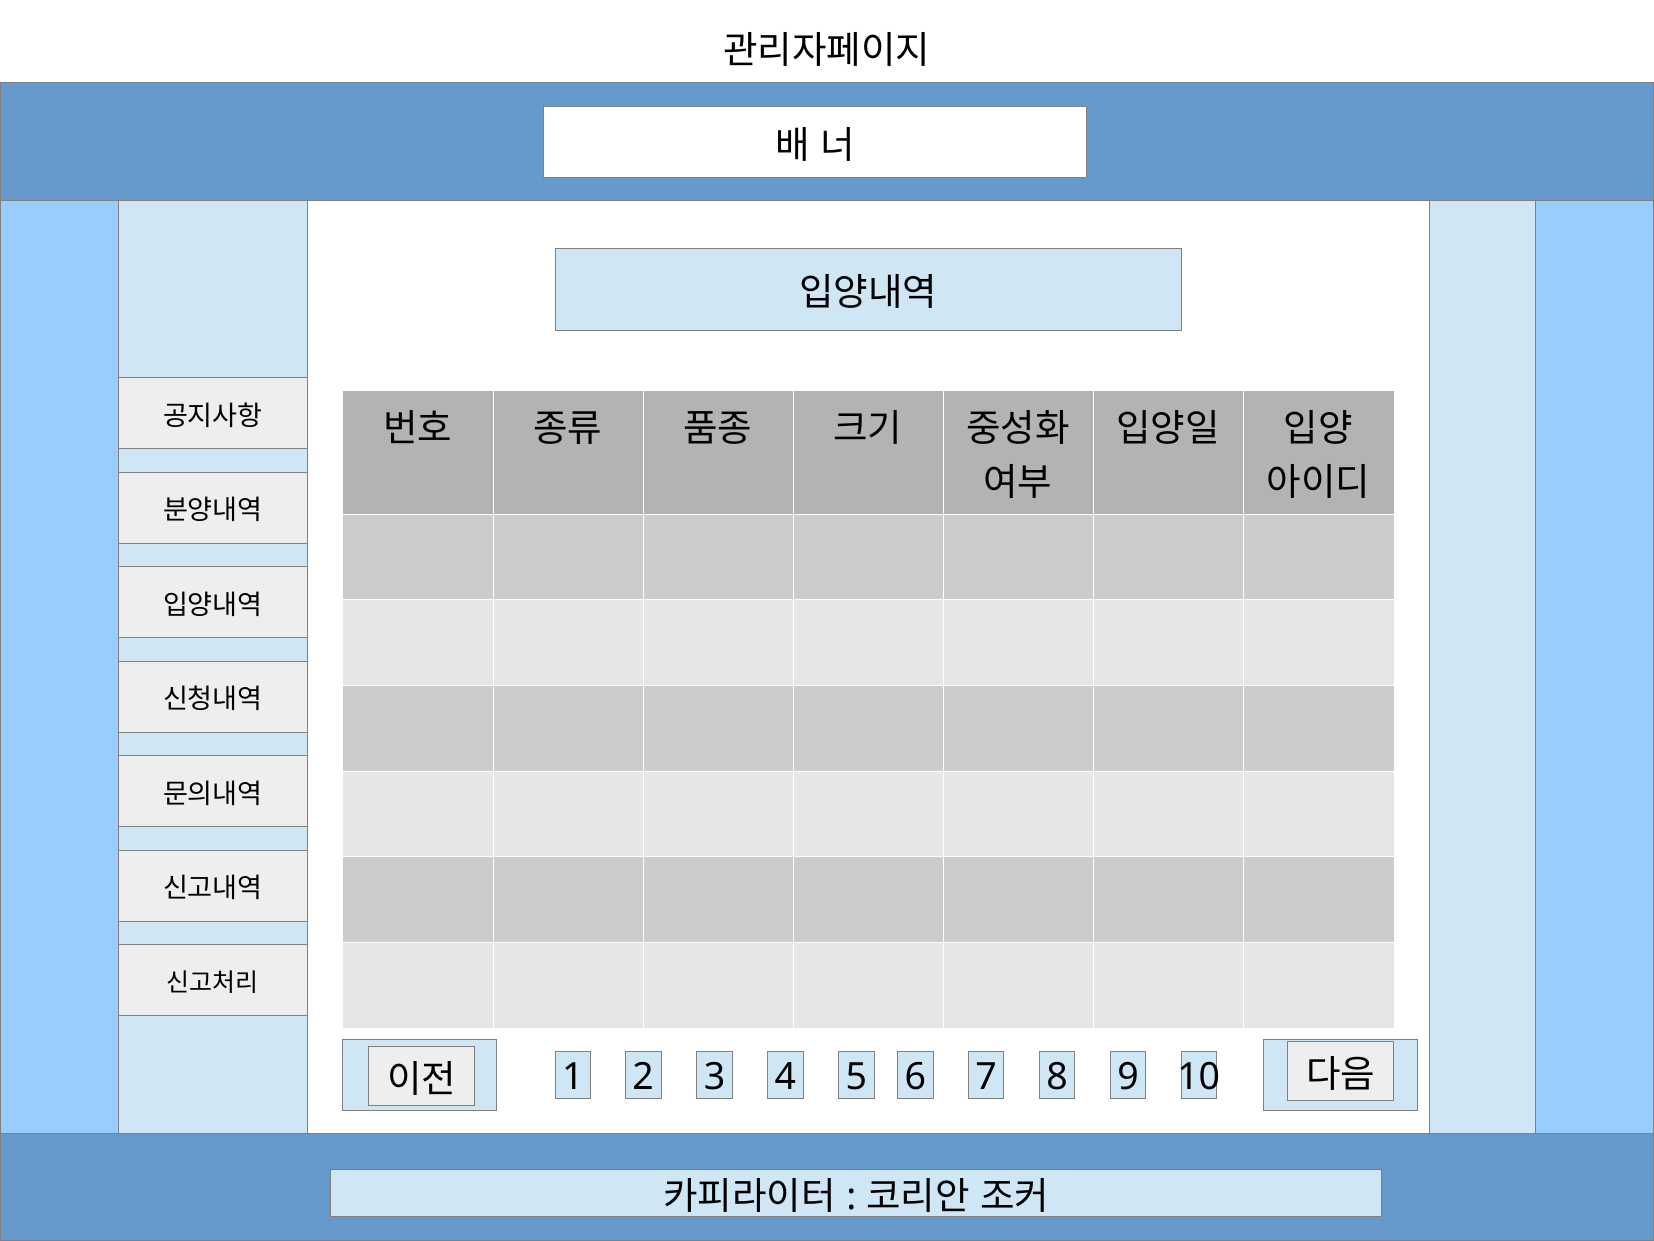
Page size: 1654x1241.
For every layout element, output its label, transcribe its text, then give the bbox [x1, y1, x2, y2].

table_cell [1244, 686, 1394, 771]
table_cell [644, 600, 793, 685]
table_header 중성화여부 [944, 391, 1093, 514]
text_box 문의내역 [118, 755, 308, 827]
table_cell [343, 686, 493, 771]
table_cell [343, 943, 493, 1028]
table_cell [1094, 857, 1243, 942]
text_box 배 너 [543, 106, 1087, 178]
table_cell [944, 772, 1093, 856]
text_box 입양내역 [555, 248, 1182, 331]
table_cell [494, 857, 643, 942]
table_cell [494, 515, 643, 599]
text_box 카피라이터 : 코리안 조커 [330, 1169, 1382, 1217]
table_cell [494, 686, 643, 771]
table_cell [1244, 772, 1394, 856]
table_cell [944, 943, 1093, 1028]
text_box 7 [968, 1051, 1004, 1099]
table_header 입양일 [1094, 391, 1243, 514]
table_header 번호 [343, 391, 493, 514]
table_cell [794, 686, 943, 771]
text_box 공지사항 [118, 377, 308, 449]
table_header 입양 아이디 [1244, 391, 1394, 514]
text_box 2 [625, 1051, 662, 1099]
table_cell [1244, 600, 1394, 685]
table_cell [944, 857, 1093, 942]
text_box 4 [767, 1051, 804, 1099]
table_cell [1094, 600, 1243, 685]
text_box 5 [838, 1051, 875, 1099]
text_box 신고내역 [118, 850, 308, 922]
table_cell [794, 943, 943, 1028]
table_cell [644, 772, 793, 856]
table_cell [343, 600, 493, 685]
text_box 신고처리 [118, 944, 308, 1016]
text_box [0, 82, 1654, 1241]
table_cell [1094, 943, 1243, 1028]
table_cell [494, 772, 643, 856]
table_cell [944, 686, 1093, 771]
table_cell [794, 857, 943, 942]
table_cell [944, 515, 1093, 599]
table_cell [644, 857, 793, 942]
text_box 3 [696, 1051, 733, 1099]
table_cell [1244, 857, 1394, 942]
table_cell [494, 600, 643, 685]
table_cell [494, 943, 643, 1028]
table_cell [1244, 943, 1394, 1028]
text_box 입양내역 [118, 566, 308, 638]
table_cell [644, 515, 793, 599]
table_cell [1094, 515, 1243, 599]
text_box 6 [897, 1051, 934, 1099]
text_box 이전 [368, 1046, 475, 1106]
table_cell [794, 515, 943, 599]
table_cell [944, 600, 1093, 685]
table_cell [644, 943, 793, 1028]
text_box 분양내역 [118, 472, 308, 544]
text_box 9 [1110, 1051, 1146, 1099]
table_cell [794, 772, 943, 856]
table_header 종류 [494, 391, 643, 514]
text_box 신청내역 [118, 661, 308, 733]
text_box 관리자페이지 [602, 13, 1052, 71]
table_cell [343, 772, 493, 856]
table_cell [343, 515, 493, 599]
text_box 1 [555, 1051, 591, 1099]
text_box 8 [1039, 1051, 1075, 1099]
table_cell [1244, 515, 1394, 599]
table_header 품종 [644, 391, 793, 514]
table_cell [794, 600, 943, 685]
text_box 다음 [1287, 1041, 1394, 1101]
table_cell [1094, 686, 1243, 771]
text_box 10 [1203, 1065, 1214, 1087]
table_cell [644, 686, 793, 771]
table_cell [1094, 772, 1243, 856]
table_cell [343, 857, 493, 942]
table_header 크기 [794, 391, 943, 514]
text_box 10 [1181, 1051, 1217, 1099]
